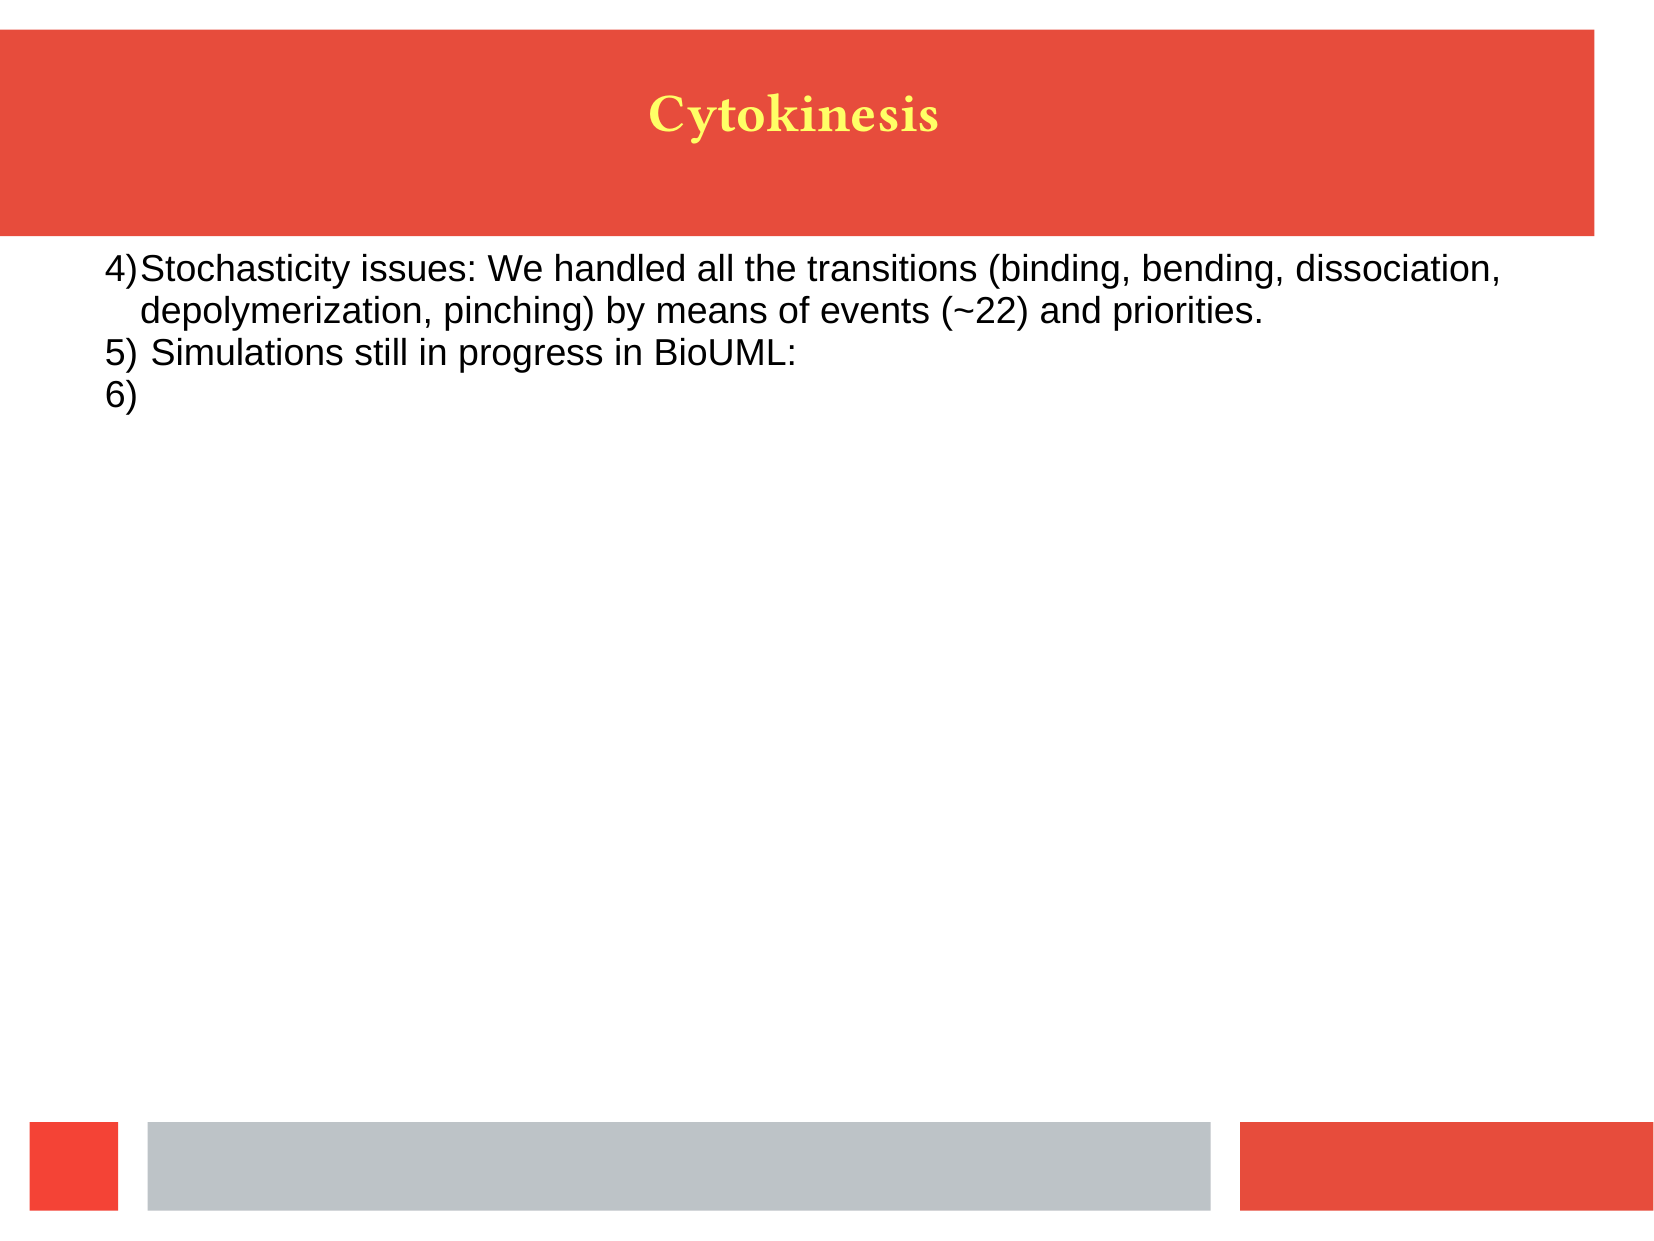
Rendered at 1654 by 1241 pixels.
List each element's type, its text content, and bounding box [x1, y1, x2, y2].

text_box Stochasticity issues: We handled all the transitions (binding, bending, dissociation, depolymerization, pinching) by means of events (~22) and priorities. Simulations still in progress in BioUML: [90, 240, 1561, 507]
text_box Cytokinesis [195, 75, 1396, 240]
